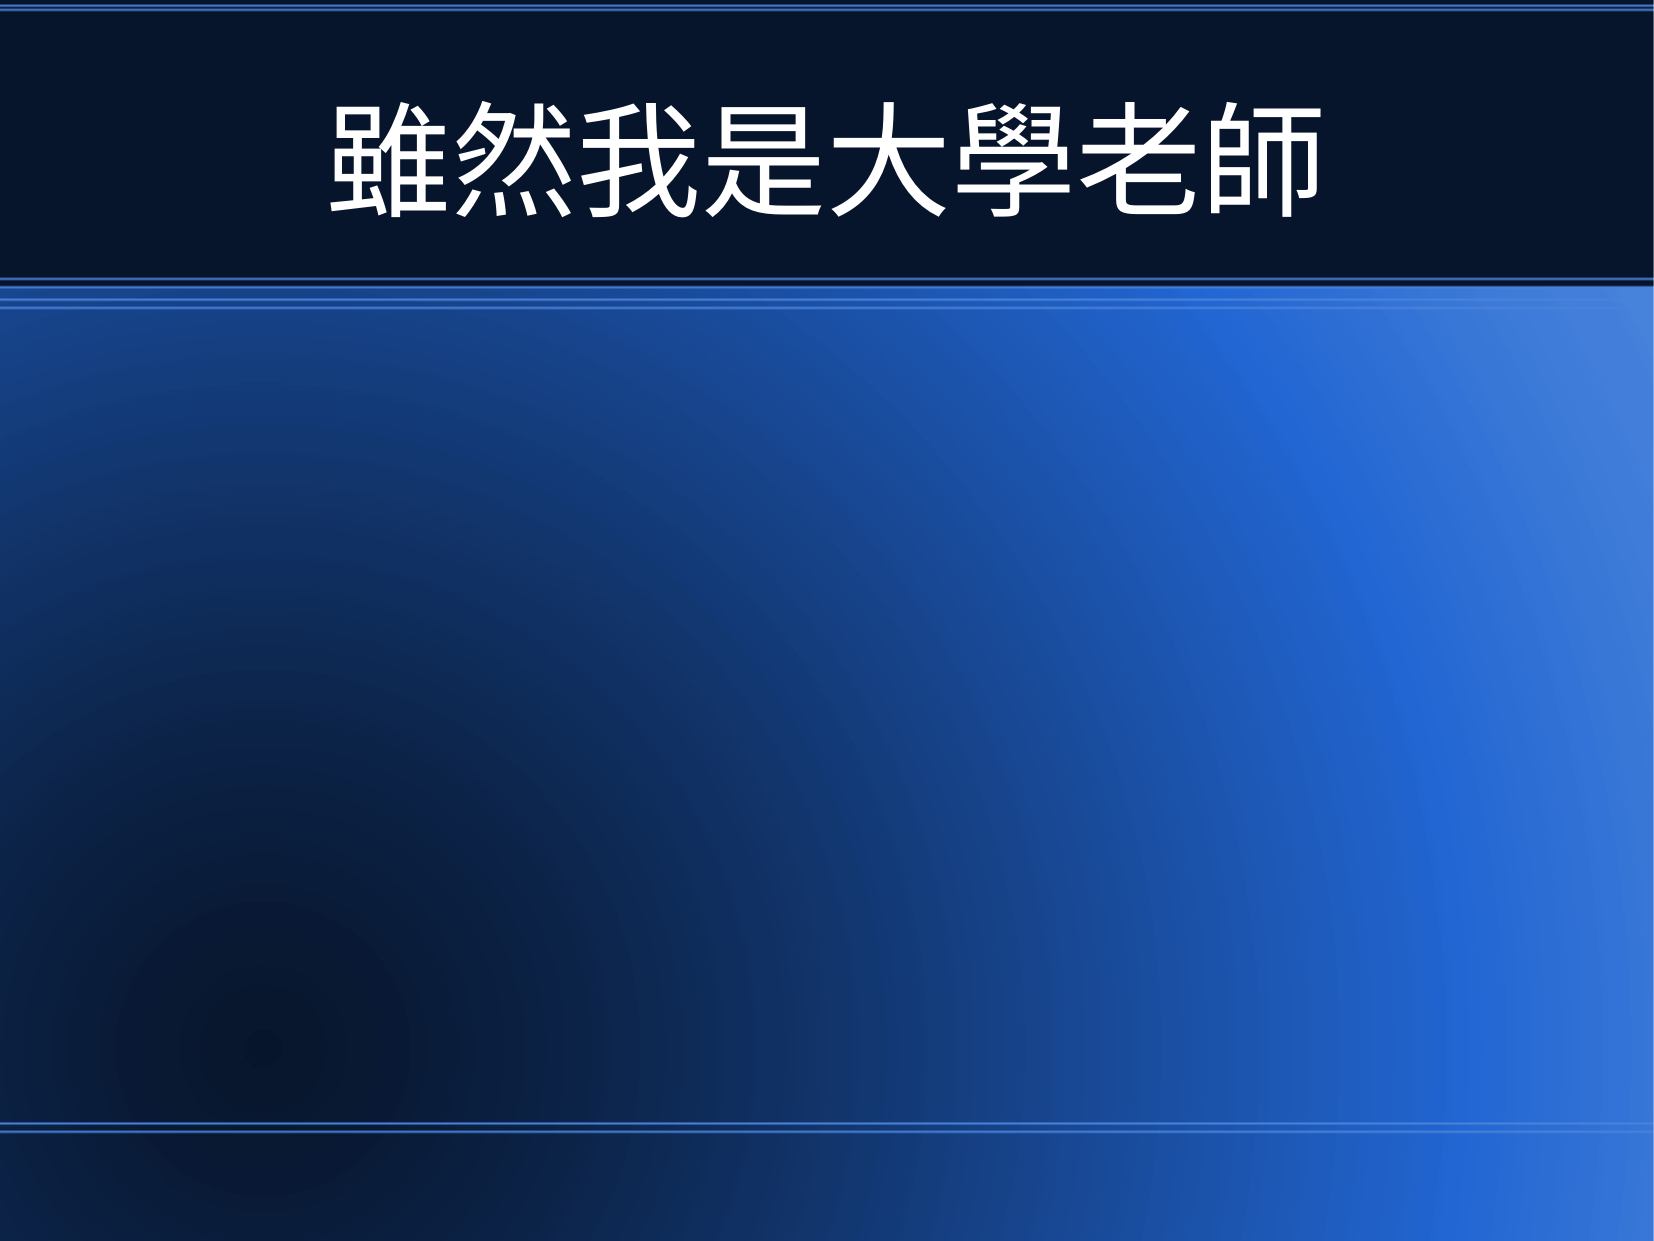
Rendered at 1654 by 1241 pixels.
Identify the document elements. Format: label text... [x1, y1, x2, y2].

picture [0, 0, 1654, 1241]
title 雖然我是大學老師 [82, 49, 1571, 257]
